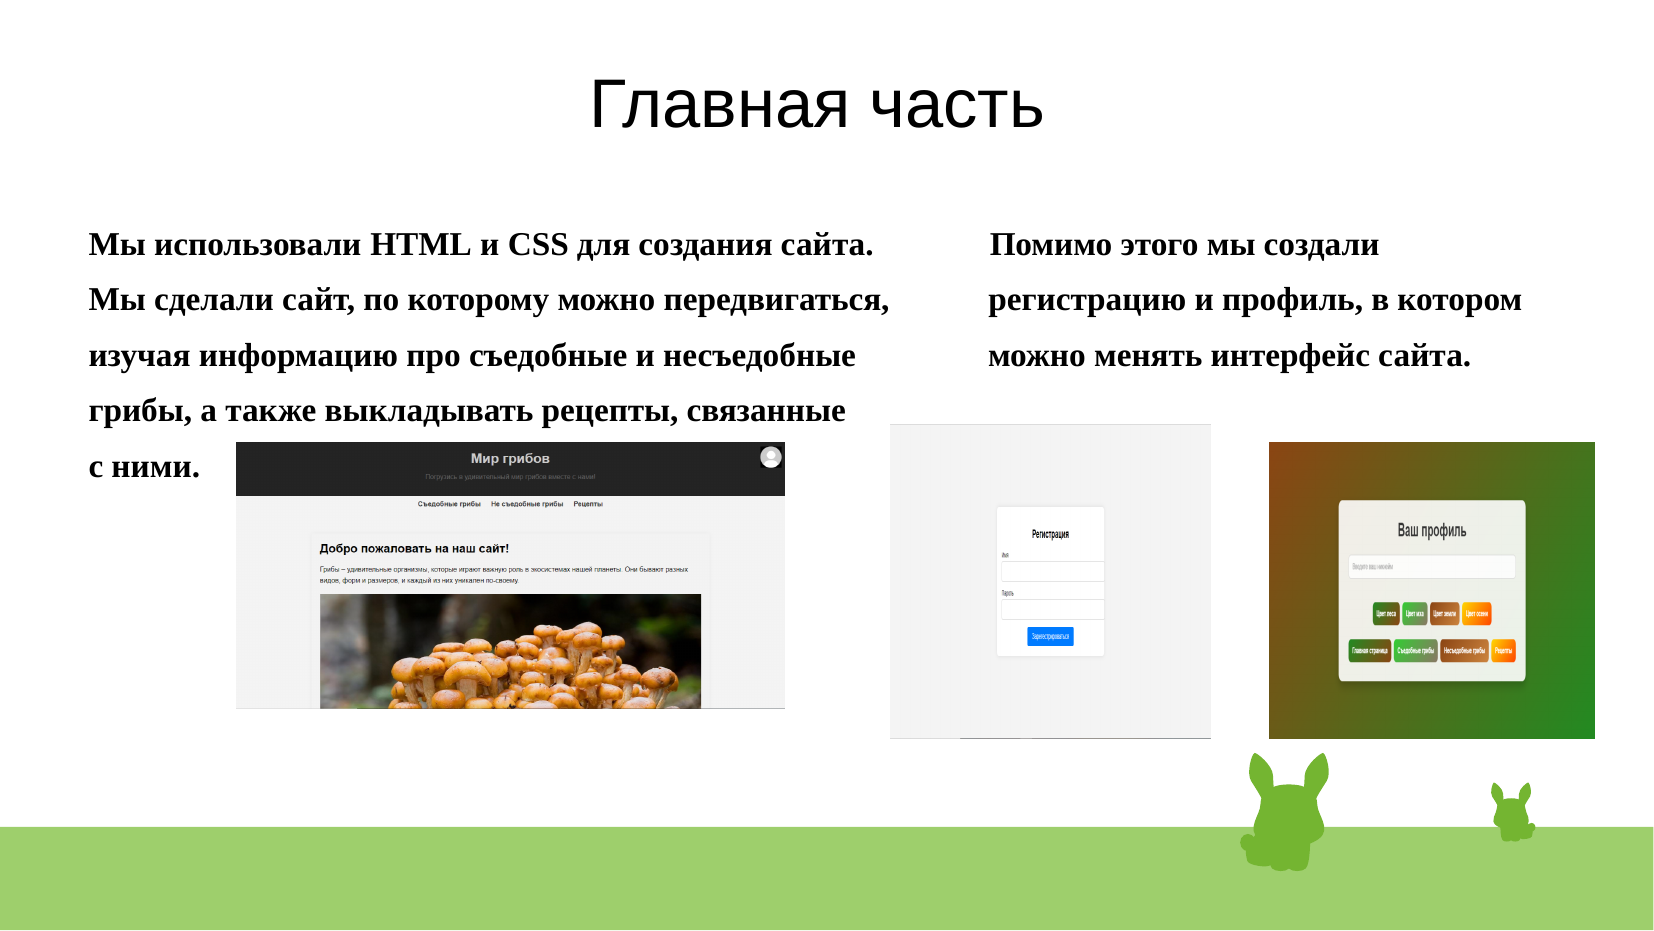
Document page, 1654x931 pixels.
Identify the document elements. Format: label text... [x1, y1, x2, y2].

picture [1269, 442, 1595, 739]
picture [890, 424, 1211, 739]
list Мы использовали HTML и CSS для создания сайта. Помимо этого мы создали Мы сделали сайт, по которому можно передвигаться, регистрацию и профиль, в котором изучая информацию про съедобные и несъедобные можно менять интерфейс сайта. грибы, а также выкладывать рецепты, связанные с ними. [88, 206, 1536, 739]
picture [236, 442, 785, 709]
title Главная часть [88, 29, 1565, 178]
